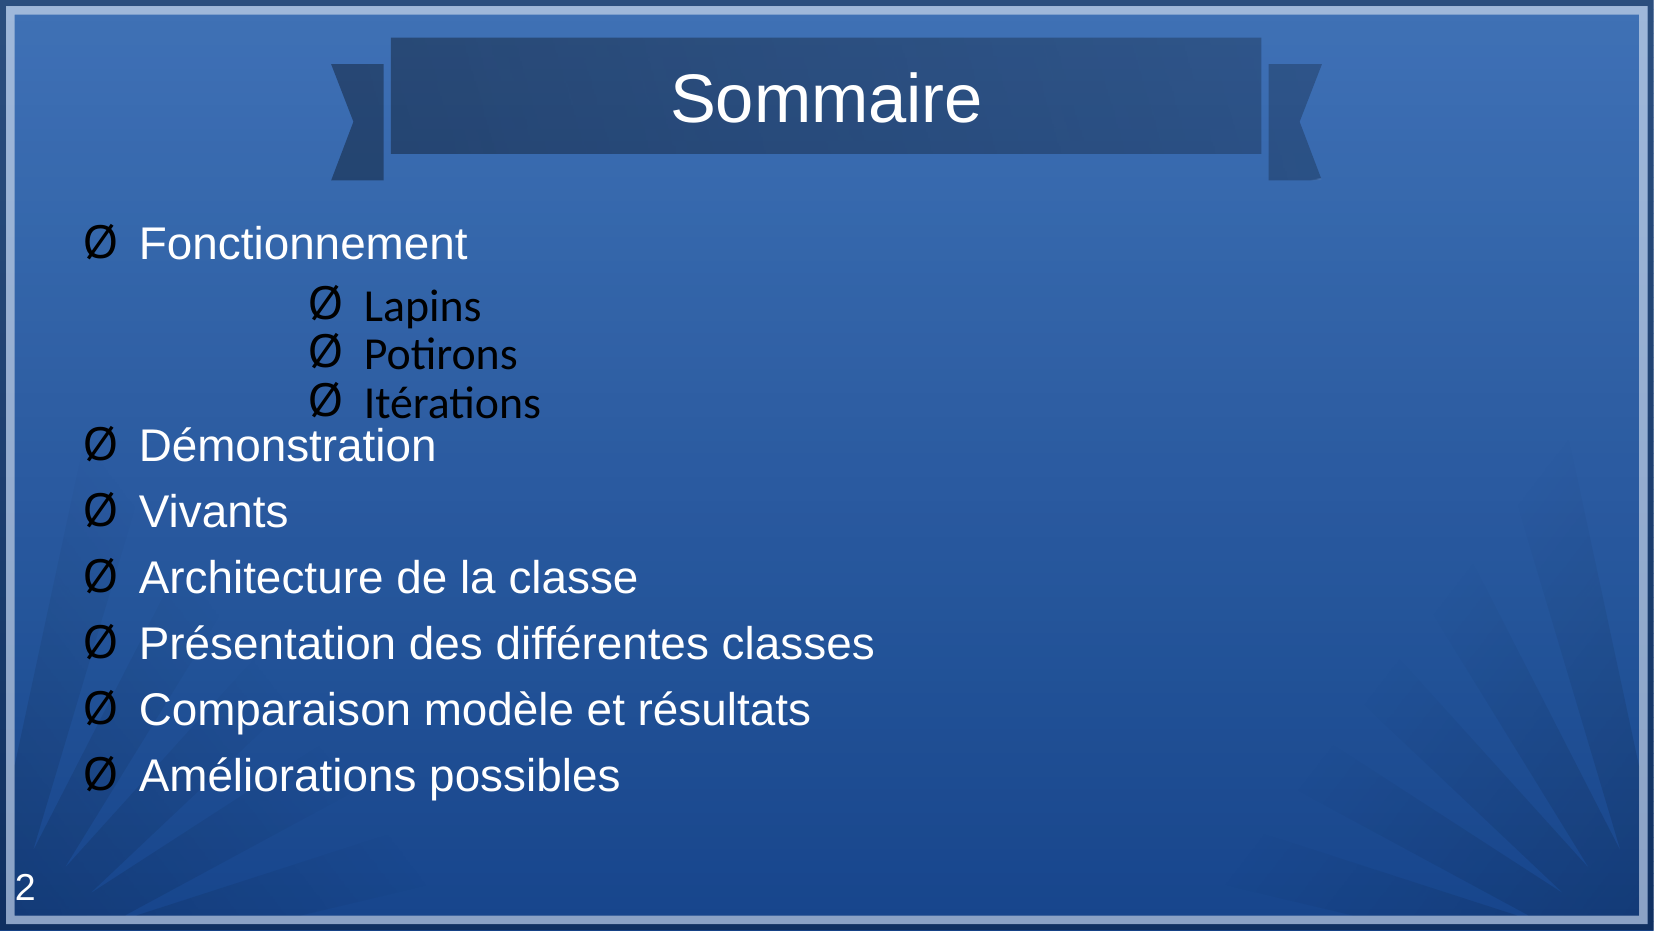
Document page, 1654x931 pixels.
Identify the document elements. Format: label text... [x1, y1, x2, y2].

title Sommaire [389, 35, 1264, 154]
text_box <numéro> [0, 859, 657, 931]
list Fonctionnement Lapins Potirons Itérations Démonstration Vivants Architecture de la classe Présentation des différentes classes Comparaison modèle et résultats Améliorations possibles [82, 224, 1571, 848]
